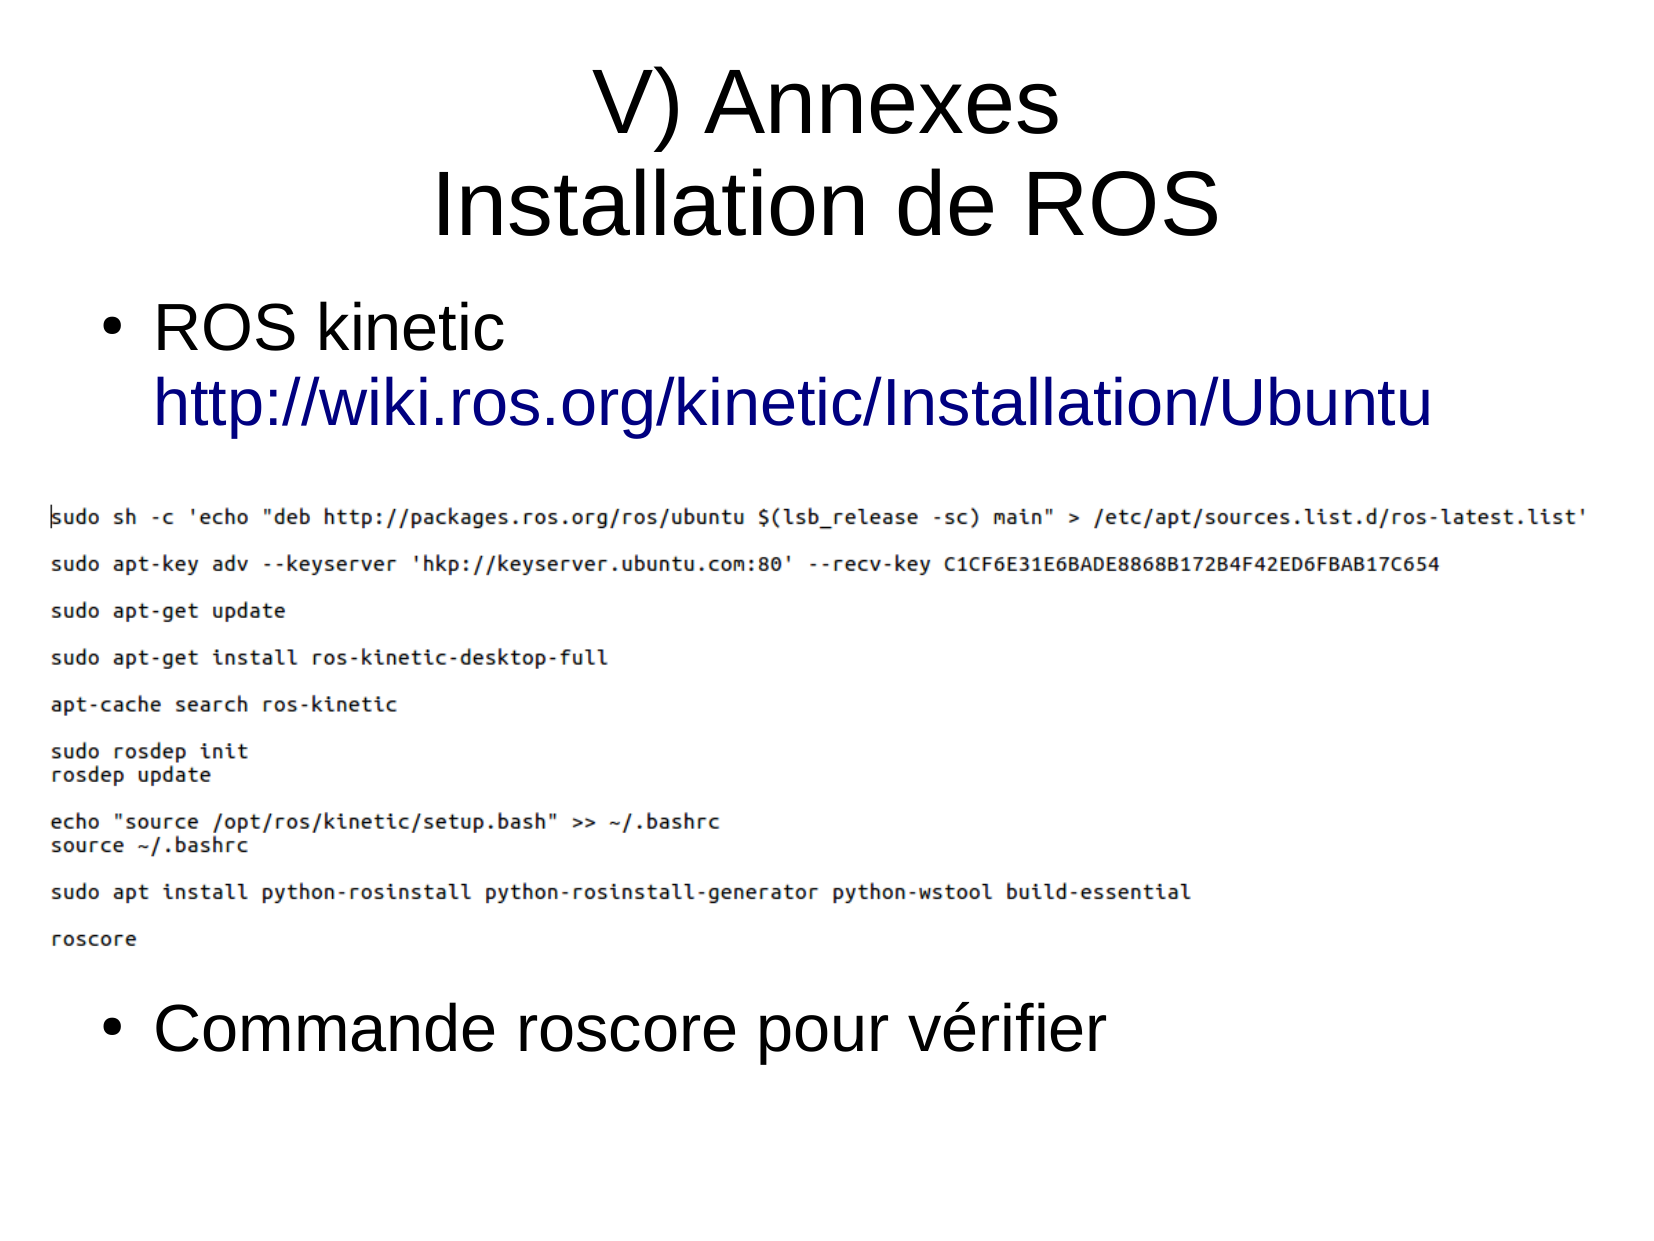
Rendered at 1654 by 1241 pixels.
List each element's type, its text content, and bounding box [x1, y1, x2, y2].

list ROS kinetic http://wiki.ros.org/kinetic/Installation/Ubuntu Commande roscore pour vérifier [82, 976, 1571, 1141]
picture [48, 487, 1621, 976]
list ROS kinetic http://wiki.ros.org/kinetic/Installation/Ubuntu Commande roscore pour vérifier [82, 290, 1571, 487]
title V) Annexes Installation de ROS [82, 49, 1571, 257]
